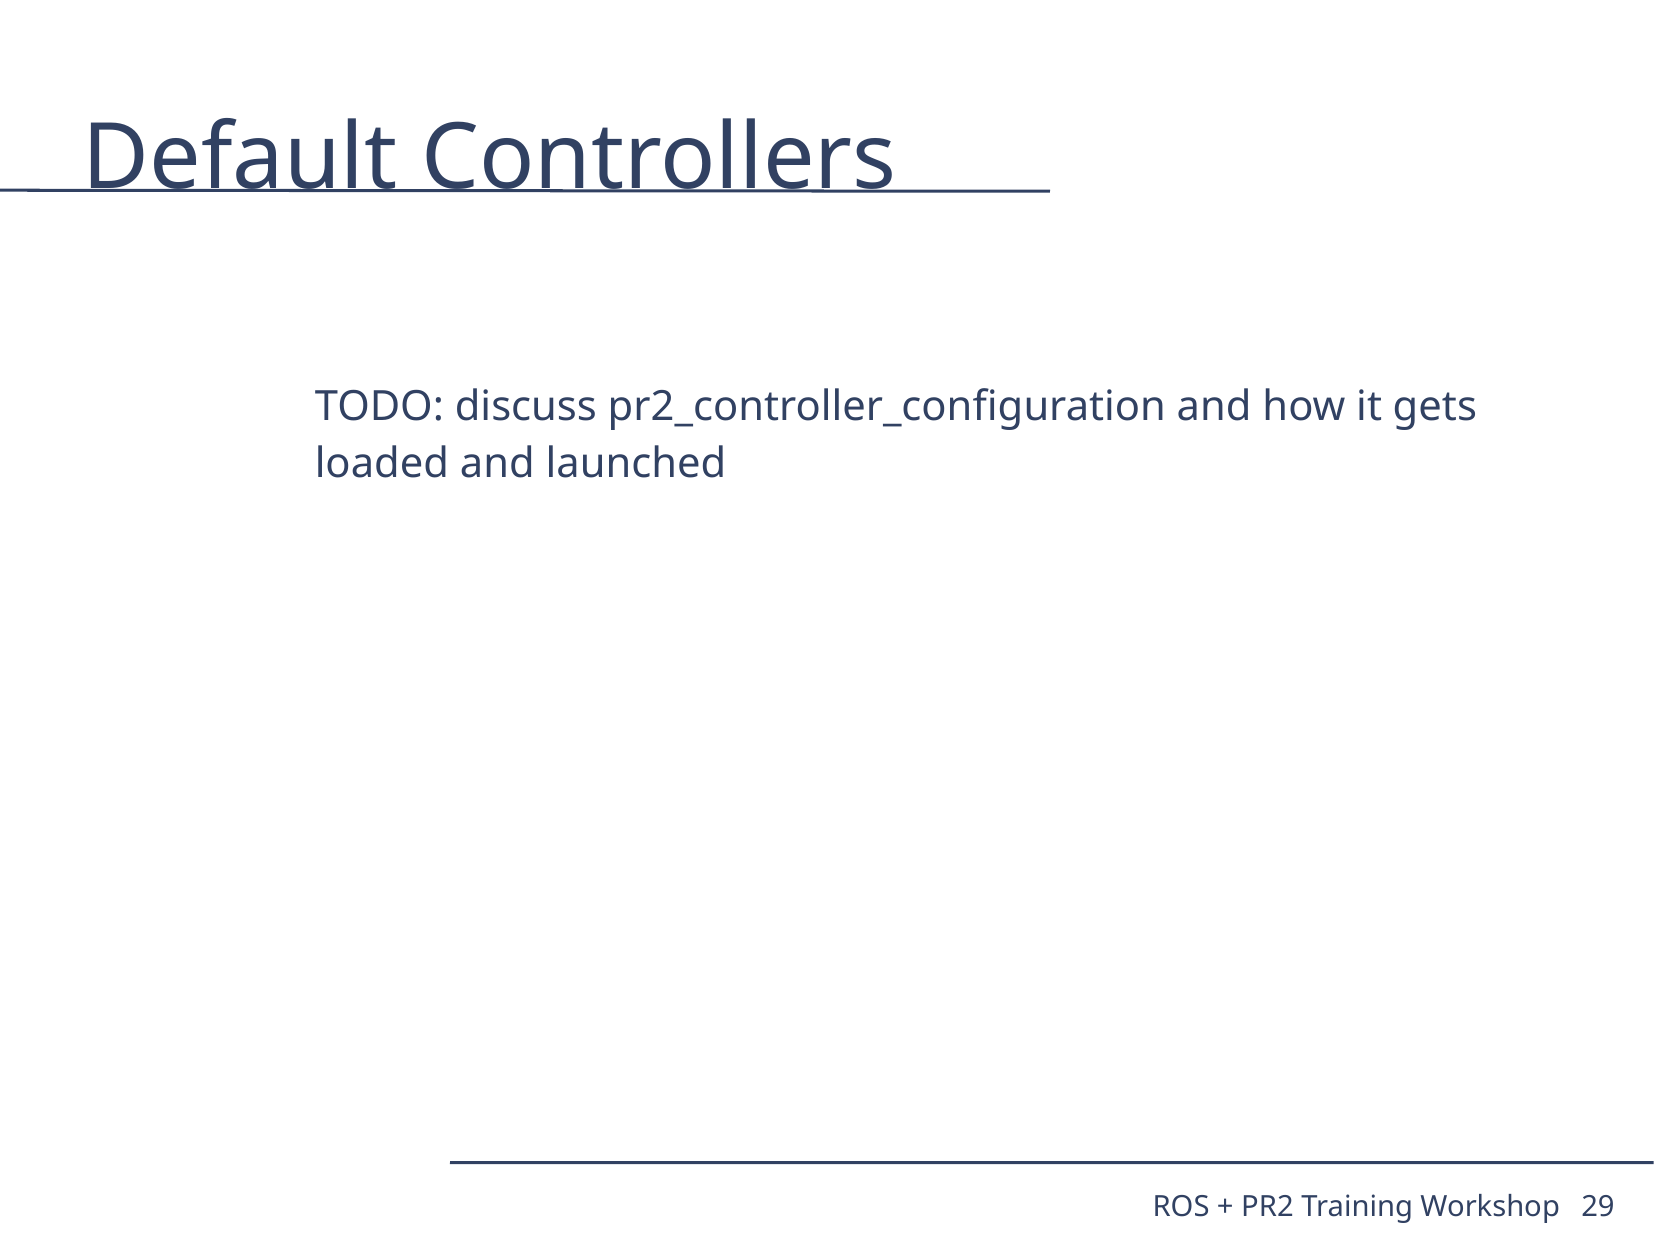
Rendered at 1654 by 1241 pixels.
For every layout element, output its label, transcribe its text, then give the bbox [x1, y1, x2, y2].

title Default Controllers [82, 56, 1571, 250]
text_box TODO: discuss pr2_controller_configuration and how it gets loaded and launched [300, 368, 1476, 522]
